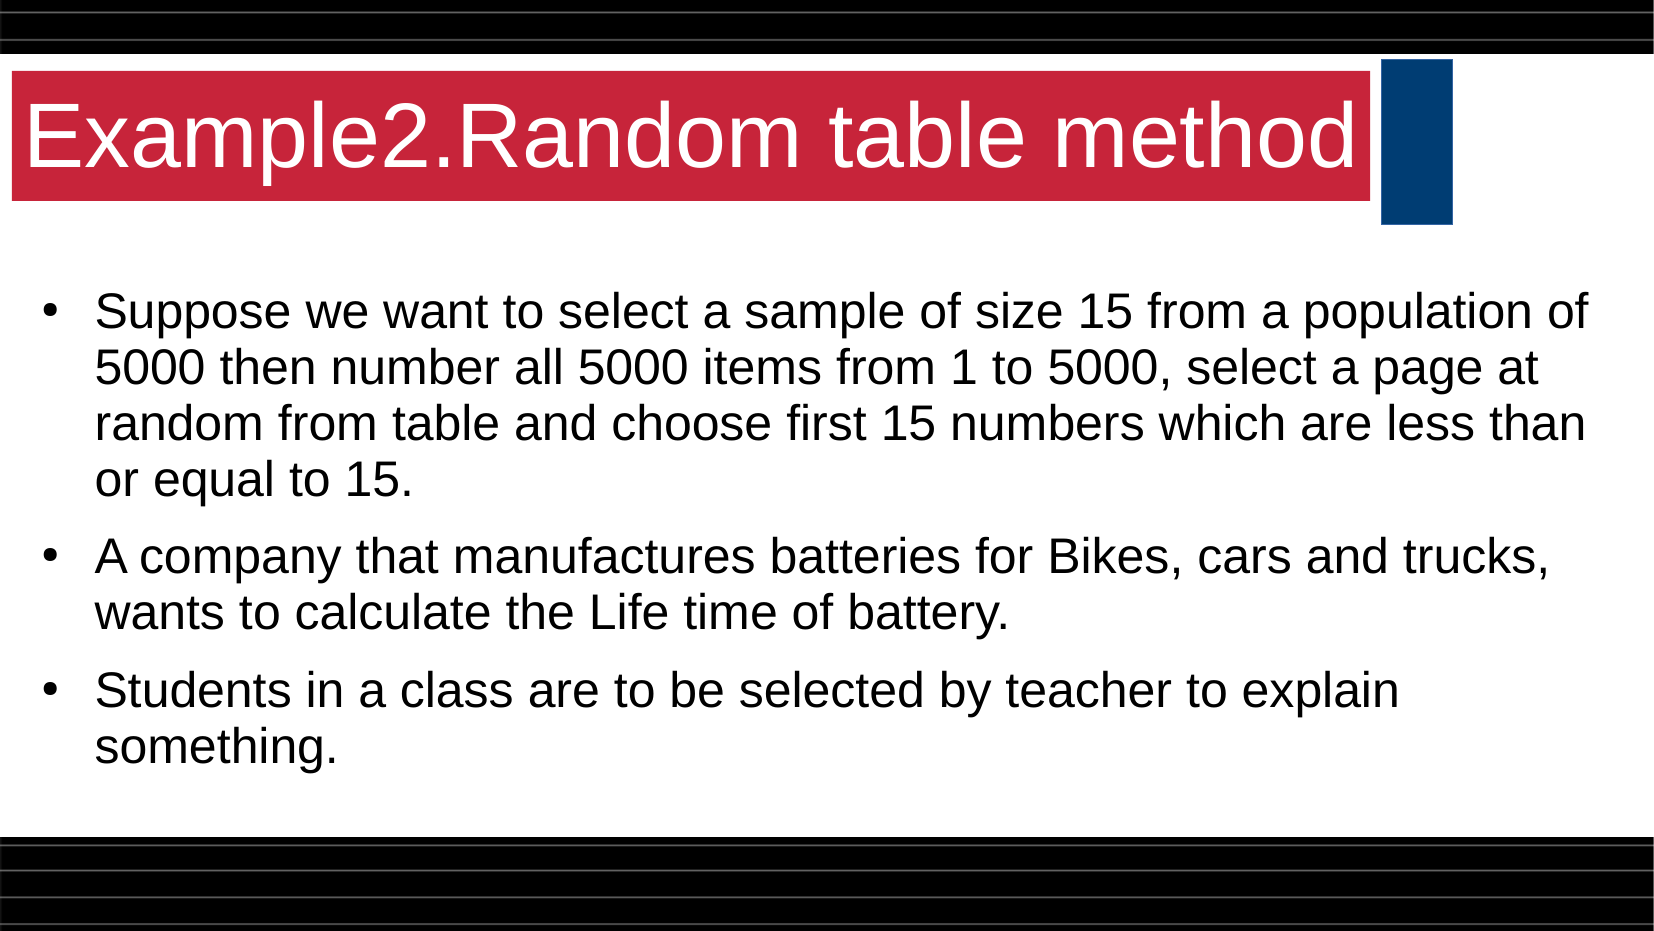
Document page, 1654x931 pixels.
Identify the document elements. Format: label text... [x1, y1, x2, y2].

picture [0, 837, 1654, 931]
list Suppose we want to select a sample of size 15 from a population of 5000 then number all 5000 items from 1 to 5000, select a page at random from table and choose first 15 numbers which are less than or equal to 15. A company that manufactures batteries for Bikes, cars and trucks, wants to calculate the Life time of battery. Students in a class are to be selected by teacher to explain something. [23, 283, 1630, 886]
title Example2.Random table method [11, 70, 1371, 201]
text_box [1381, 59, 1453, 225]
picture [0, 0, 1654, 54]
